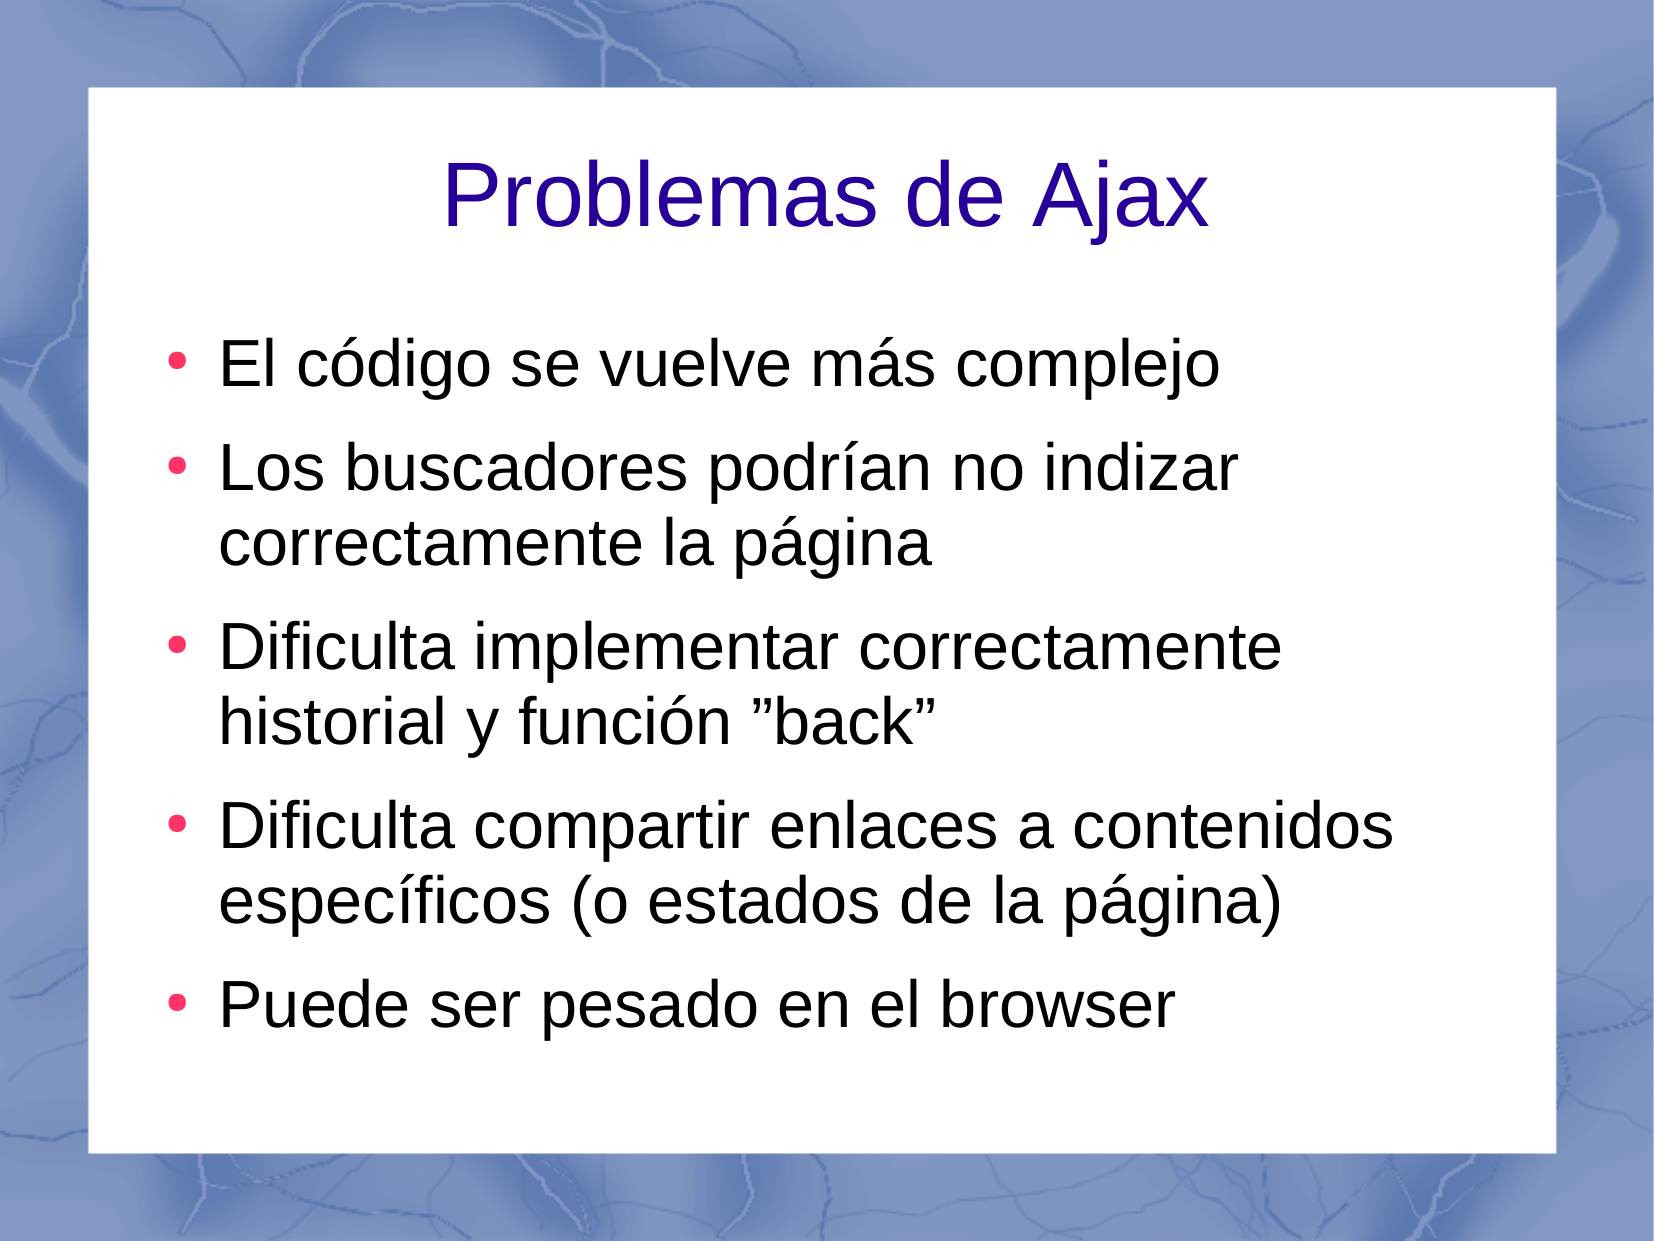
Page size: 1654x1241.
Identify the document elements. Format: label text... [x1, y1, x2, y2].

title Problemas de Ajax [118, 90, 1536, 298]
list El código se vuelve más complejo Los buscadores podrían no indizar correctamente la página Dificulta implementar correctamente historial y función ”back” Dificulta compartir enlaces a contenidos específicos (o estados de la página) Puede ser pesado en el browser [147, 325, 1506, 1232]
picture [0, 0, 1654, 1241]
